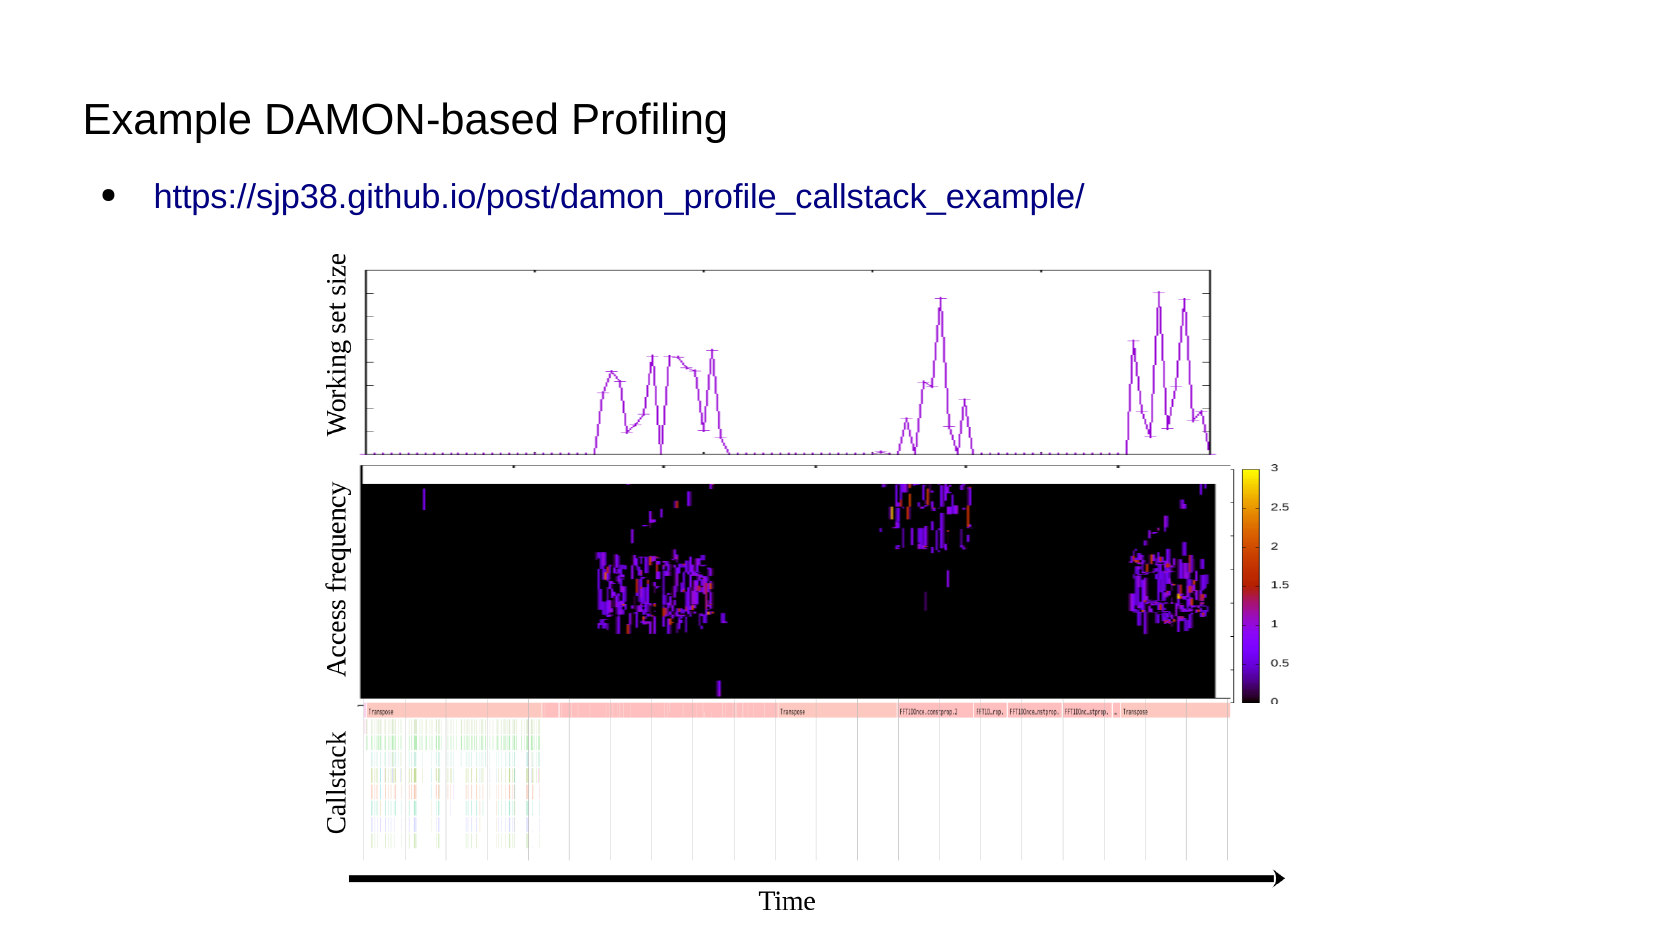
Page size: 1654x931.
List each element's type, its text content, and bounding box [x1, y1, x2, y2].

list https://sjp38.github.io/post/damon_profile_callstack_example/ [82, 177, 1571, 833]
picture [314, 244, 1301, 916]
title Example DAMON-based Profiling [82, 81, 1571, 157]
